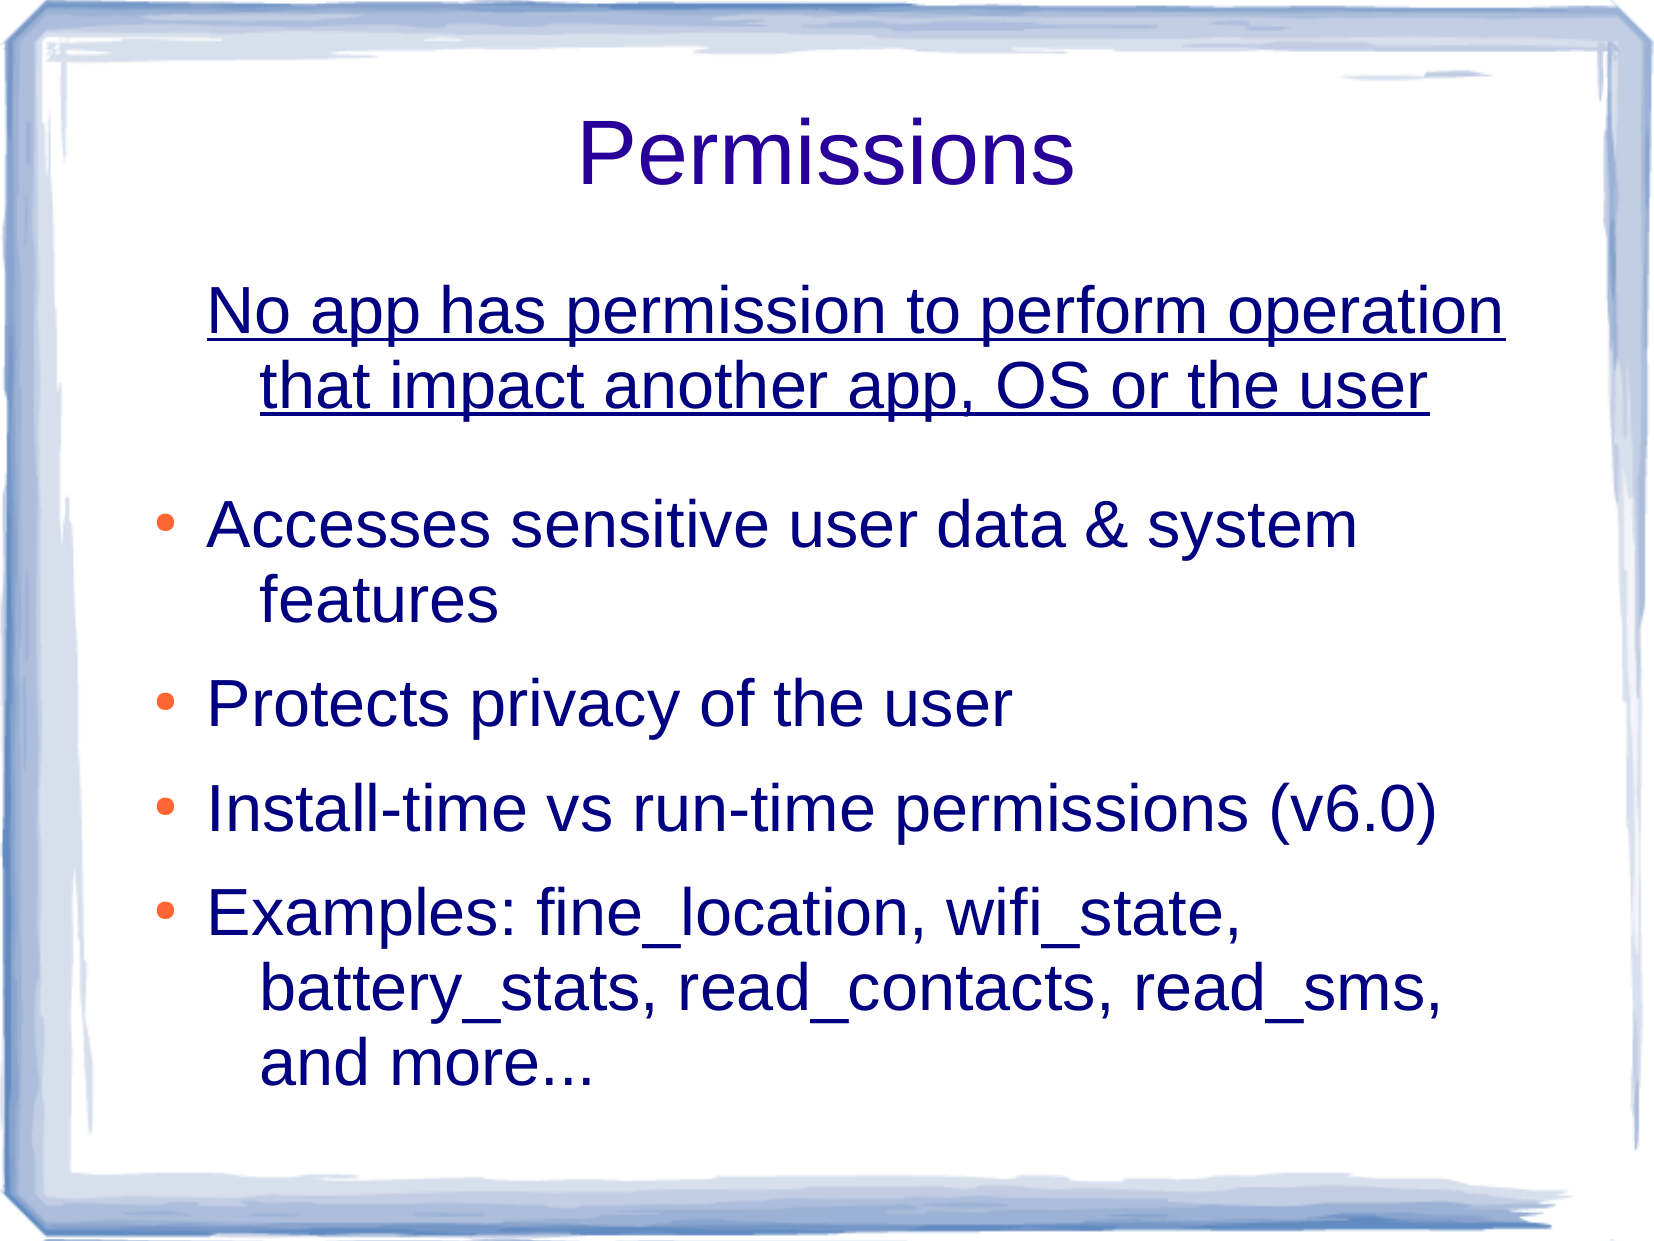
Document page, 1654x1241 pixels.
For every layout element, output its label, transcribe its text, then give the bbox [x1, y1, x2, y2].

picture [0, 0, 1654, 1241]
title Permissions [82, 49, 1571, 257]
list No app has permission to perform operation that impact another app, OS or the user [118, 273, 1571, 451]
list Accesses sensitive user data & system features Protects privacy of the user Install-time vs run-time permissions (v6.0) Examples: fine_location, wifi_state, battery_stats, read_contacts, read_sms, and more... [118, 487, 1571, 1139]
